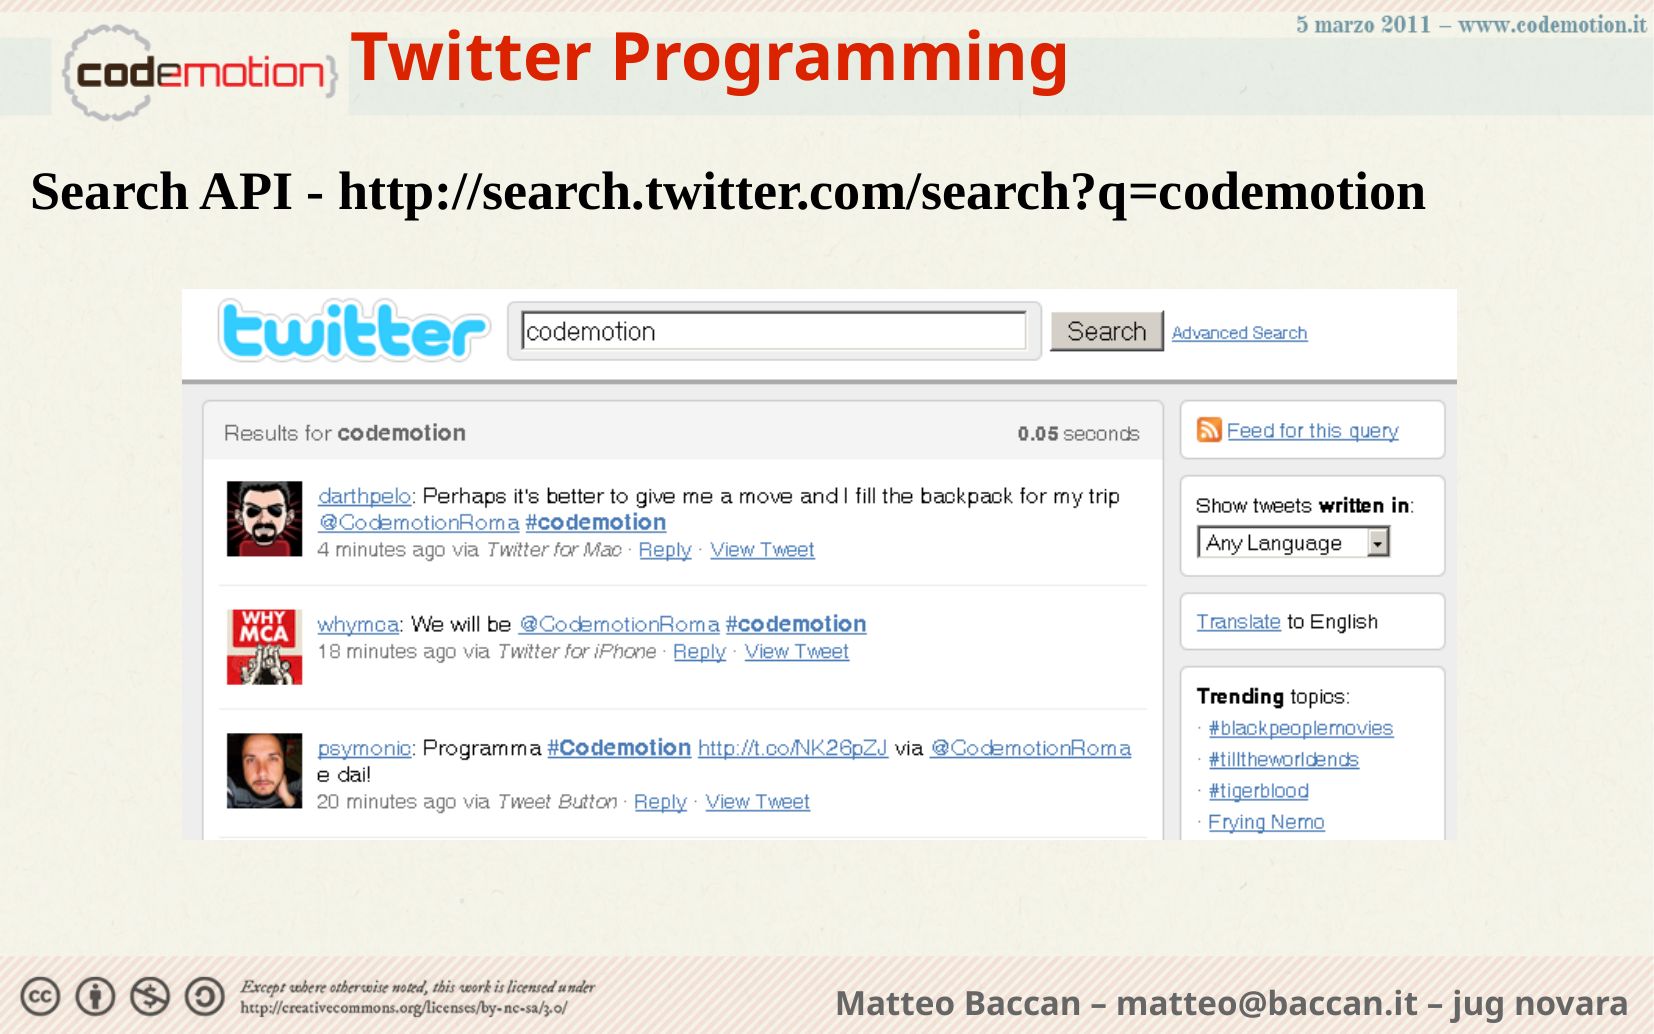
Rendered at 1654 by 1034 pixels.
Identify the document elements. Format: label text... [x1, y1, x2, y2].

picture [0, 0, 1654, 1034]
title Twitter Programming [350, 5, 1609, 103]
text_box Search API - http://search.twitter.com/search?q=codemotion [16, 154, 1609, 784]
